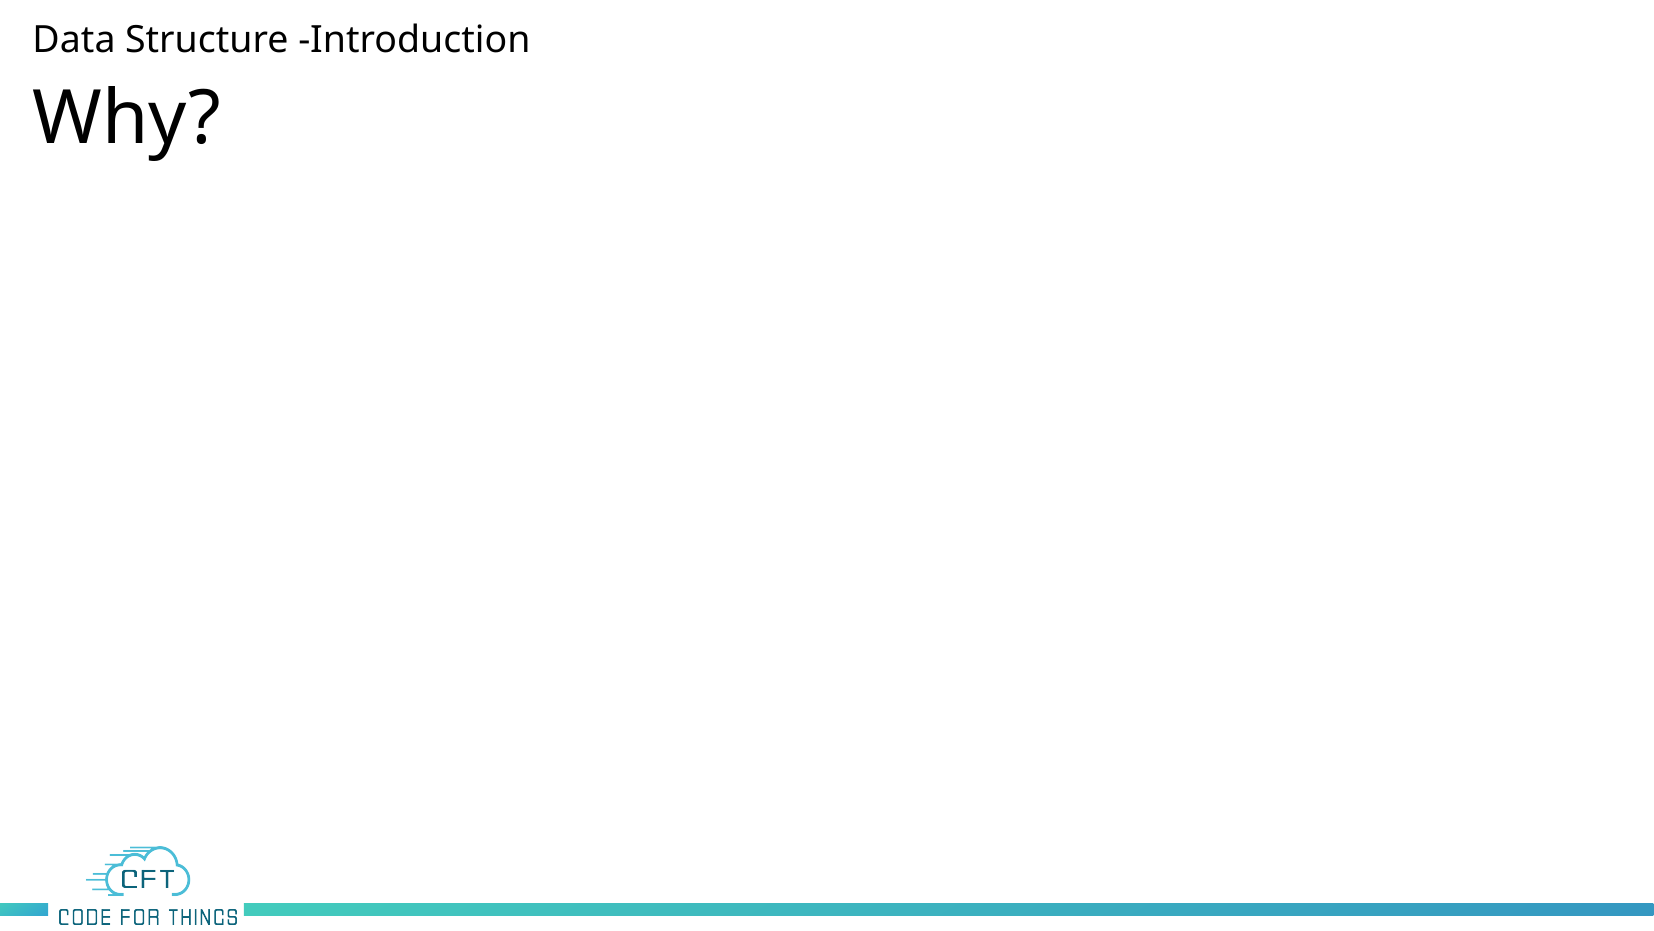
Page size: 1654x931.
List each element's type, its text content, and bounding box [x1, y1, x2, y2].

picture [59, 846, 237, 925]
title Data Structure -Introduction Why? [32, 12, 1184, 166]
